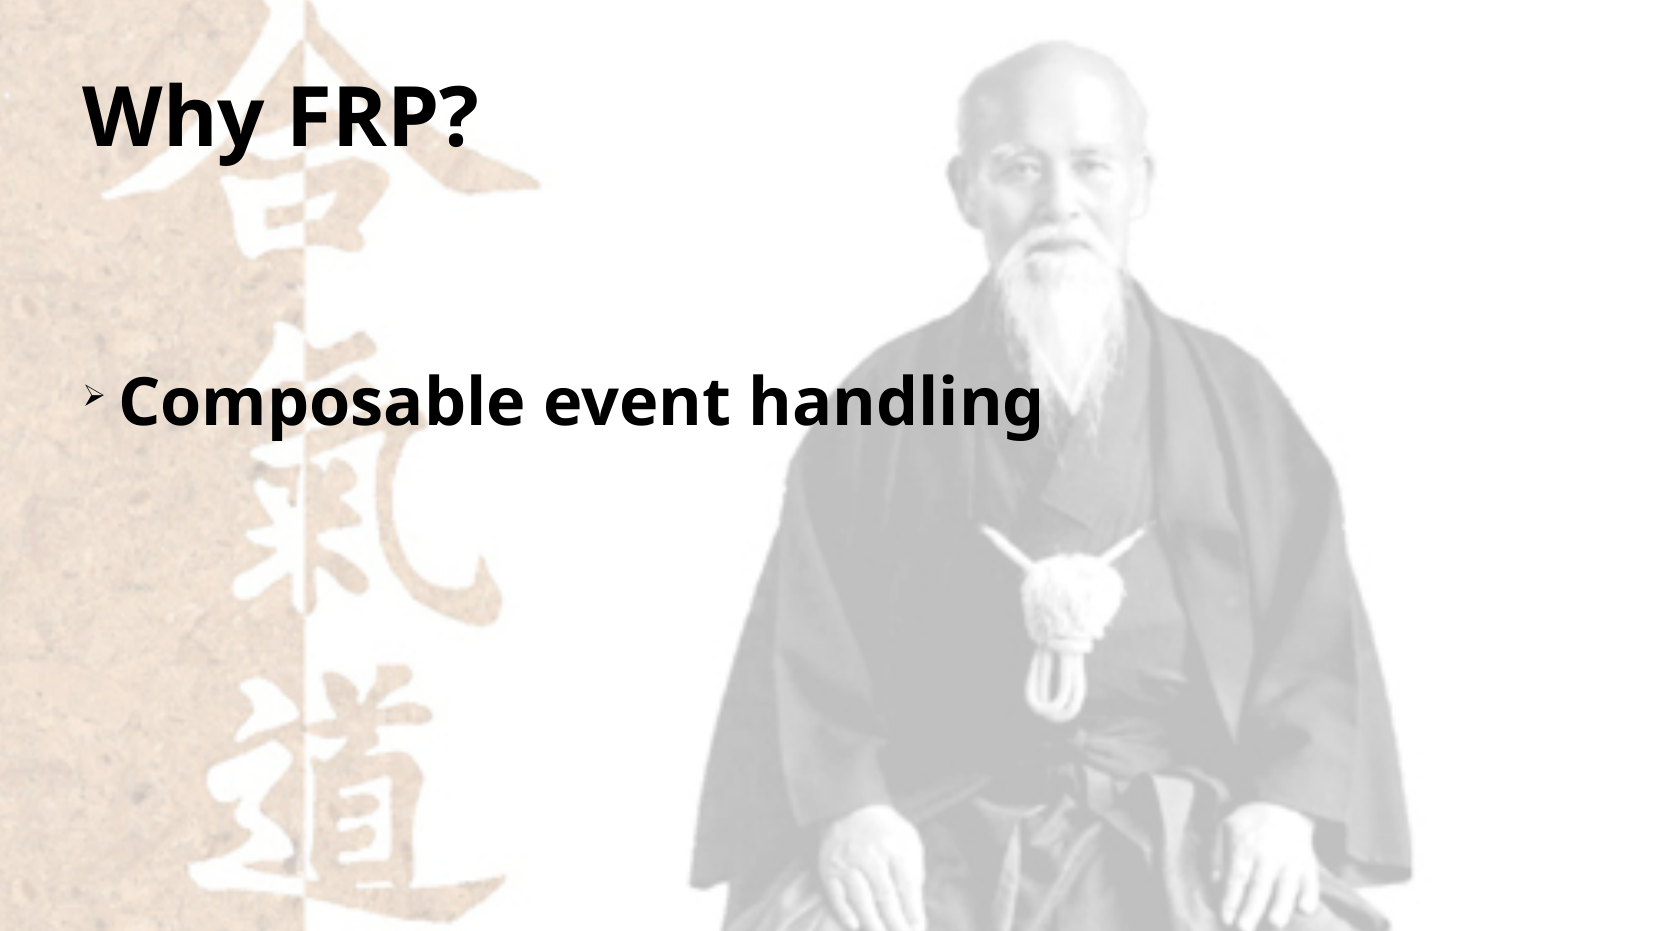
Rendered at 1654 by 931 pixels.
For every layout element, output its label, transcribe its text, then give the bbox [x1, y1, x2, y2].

subtitle Composable event handling [82, 354, 1571, 758]
picture [0, 0, 1654, 931]
title Why FRP? [82, 37, 1571, 193]
